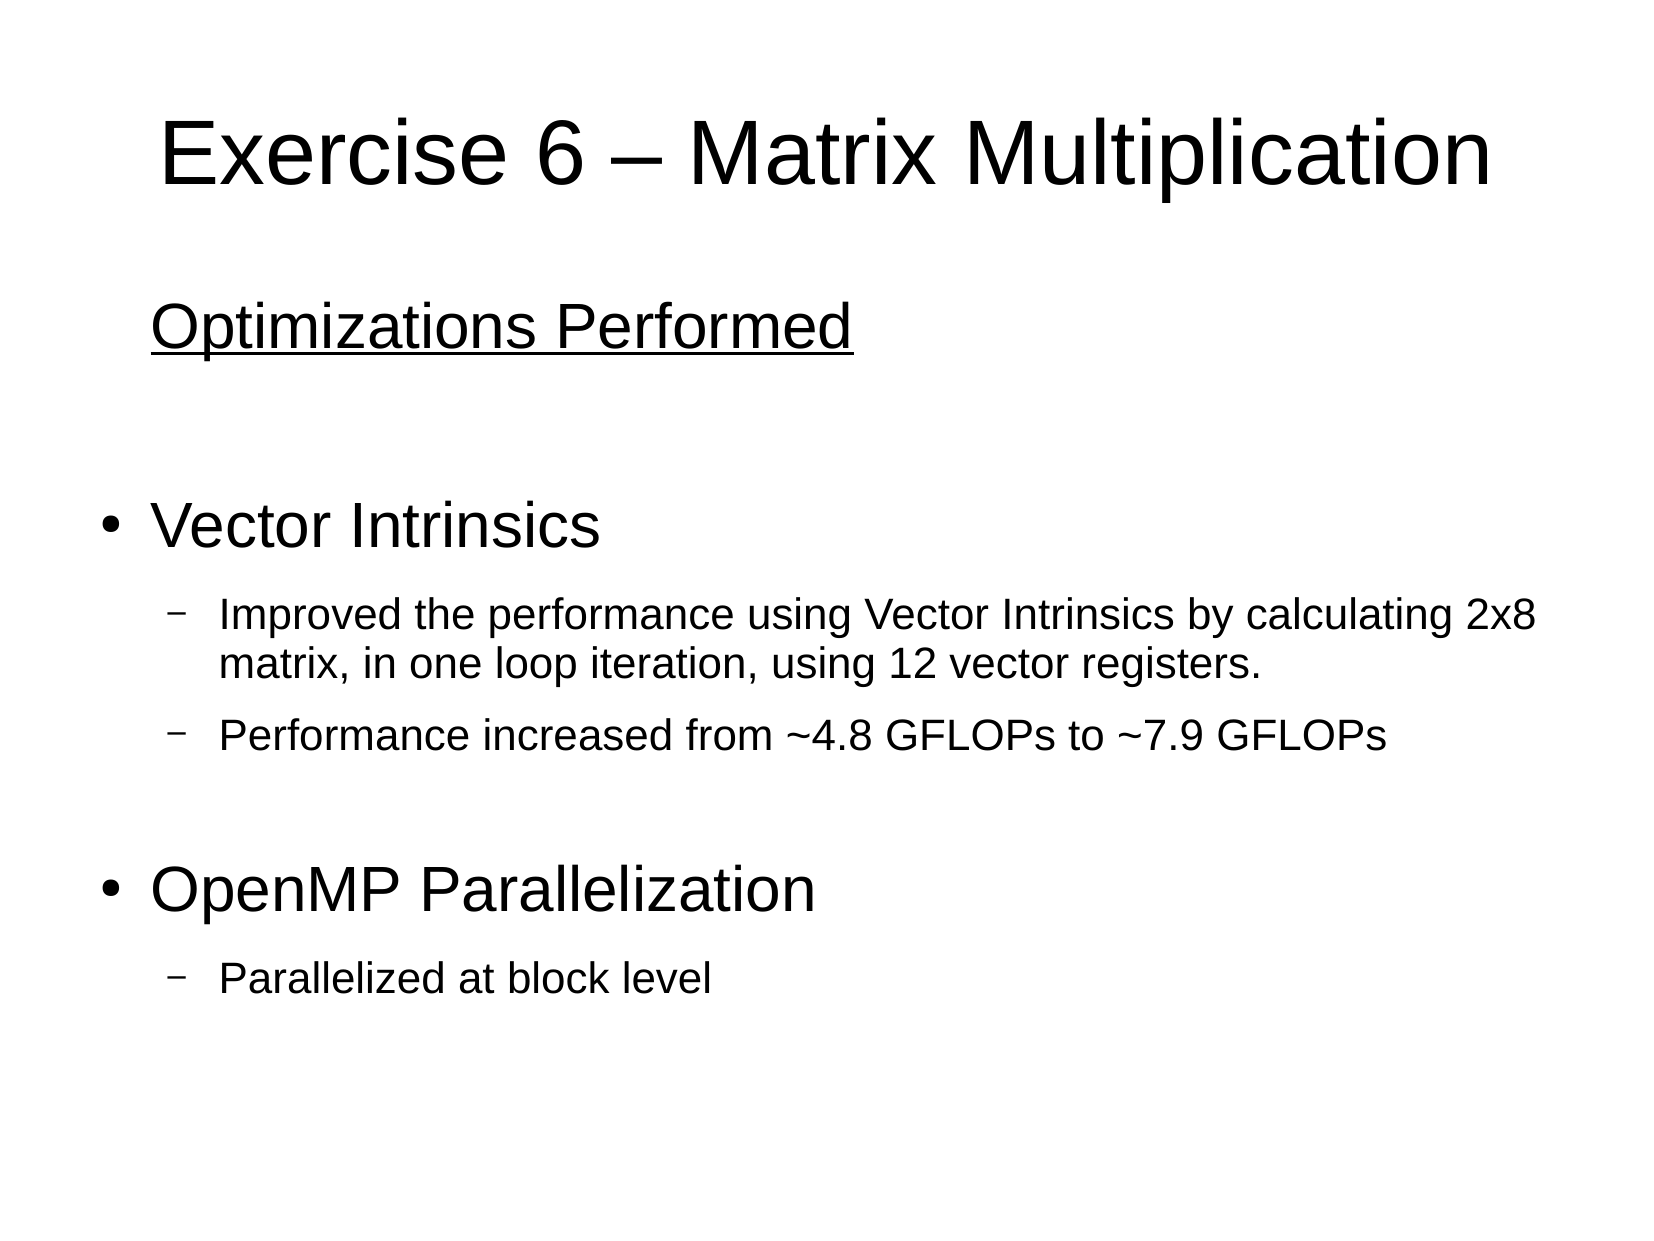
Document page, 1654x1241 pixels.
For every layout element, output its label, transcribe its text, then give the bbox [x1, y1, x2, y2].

title Exercise 6 – Matrix Multiplication [82, 49, 1571, 257]
list Optimizations Performed Vector Intrinsics Improved the performance using Vector Intrinsics by calculating 2x8 matrix, in one loop iteration, using 12 vector registers. Performance increased from ~4.8 GFLOPs to ~7.9 GFLOPs OpenMP Parallelization Parallelized at block level [82, 290, 1571, 1010]
